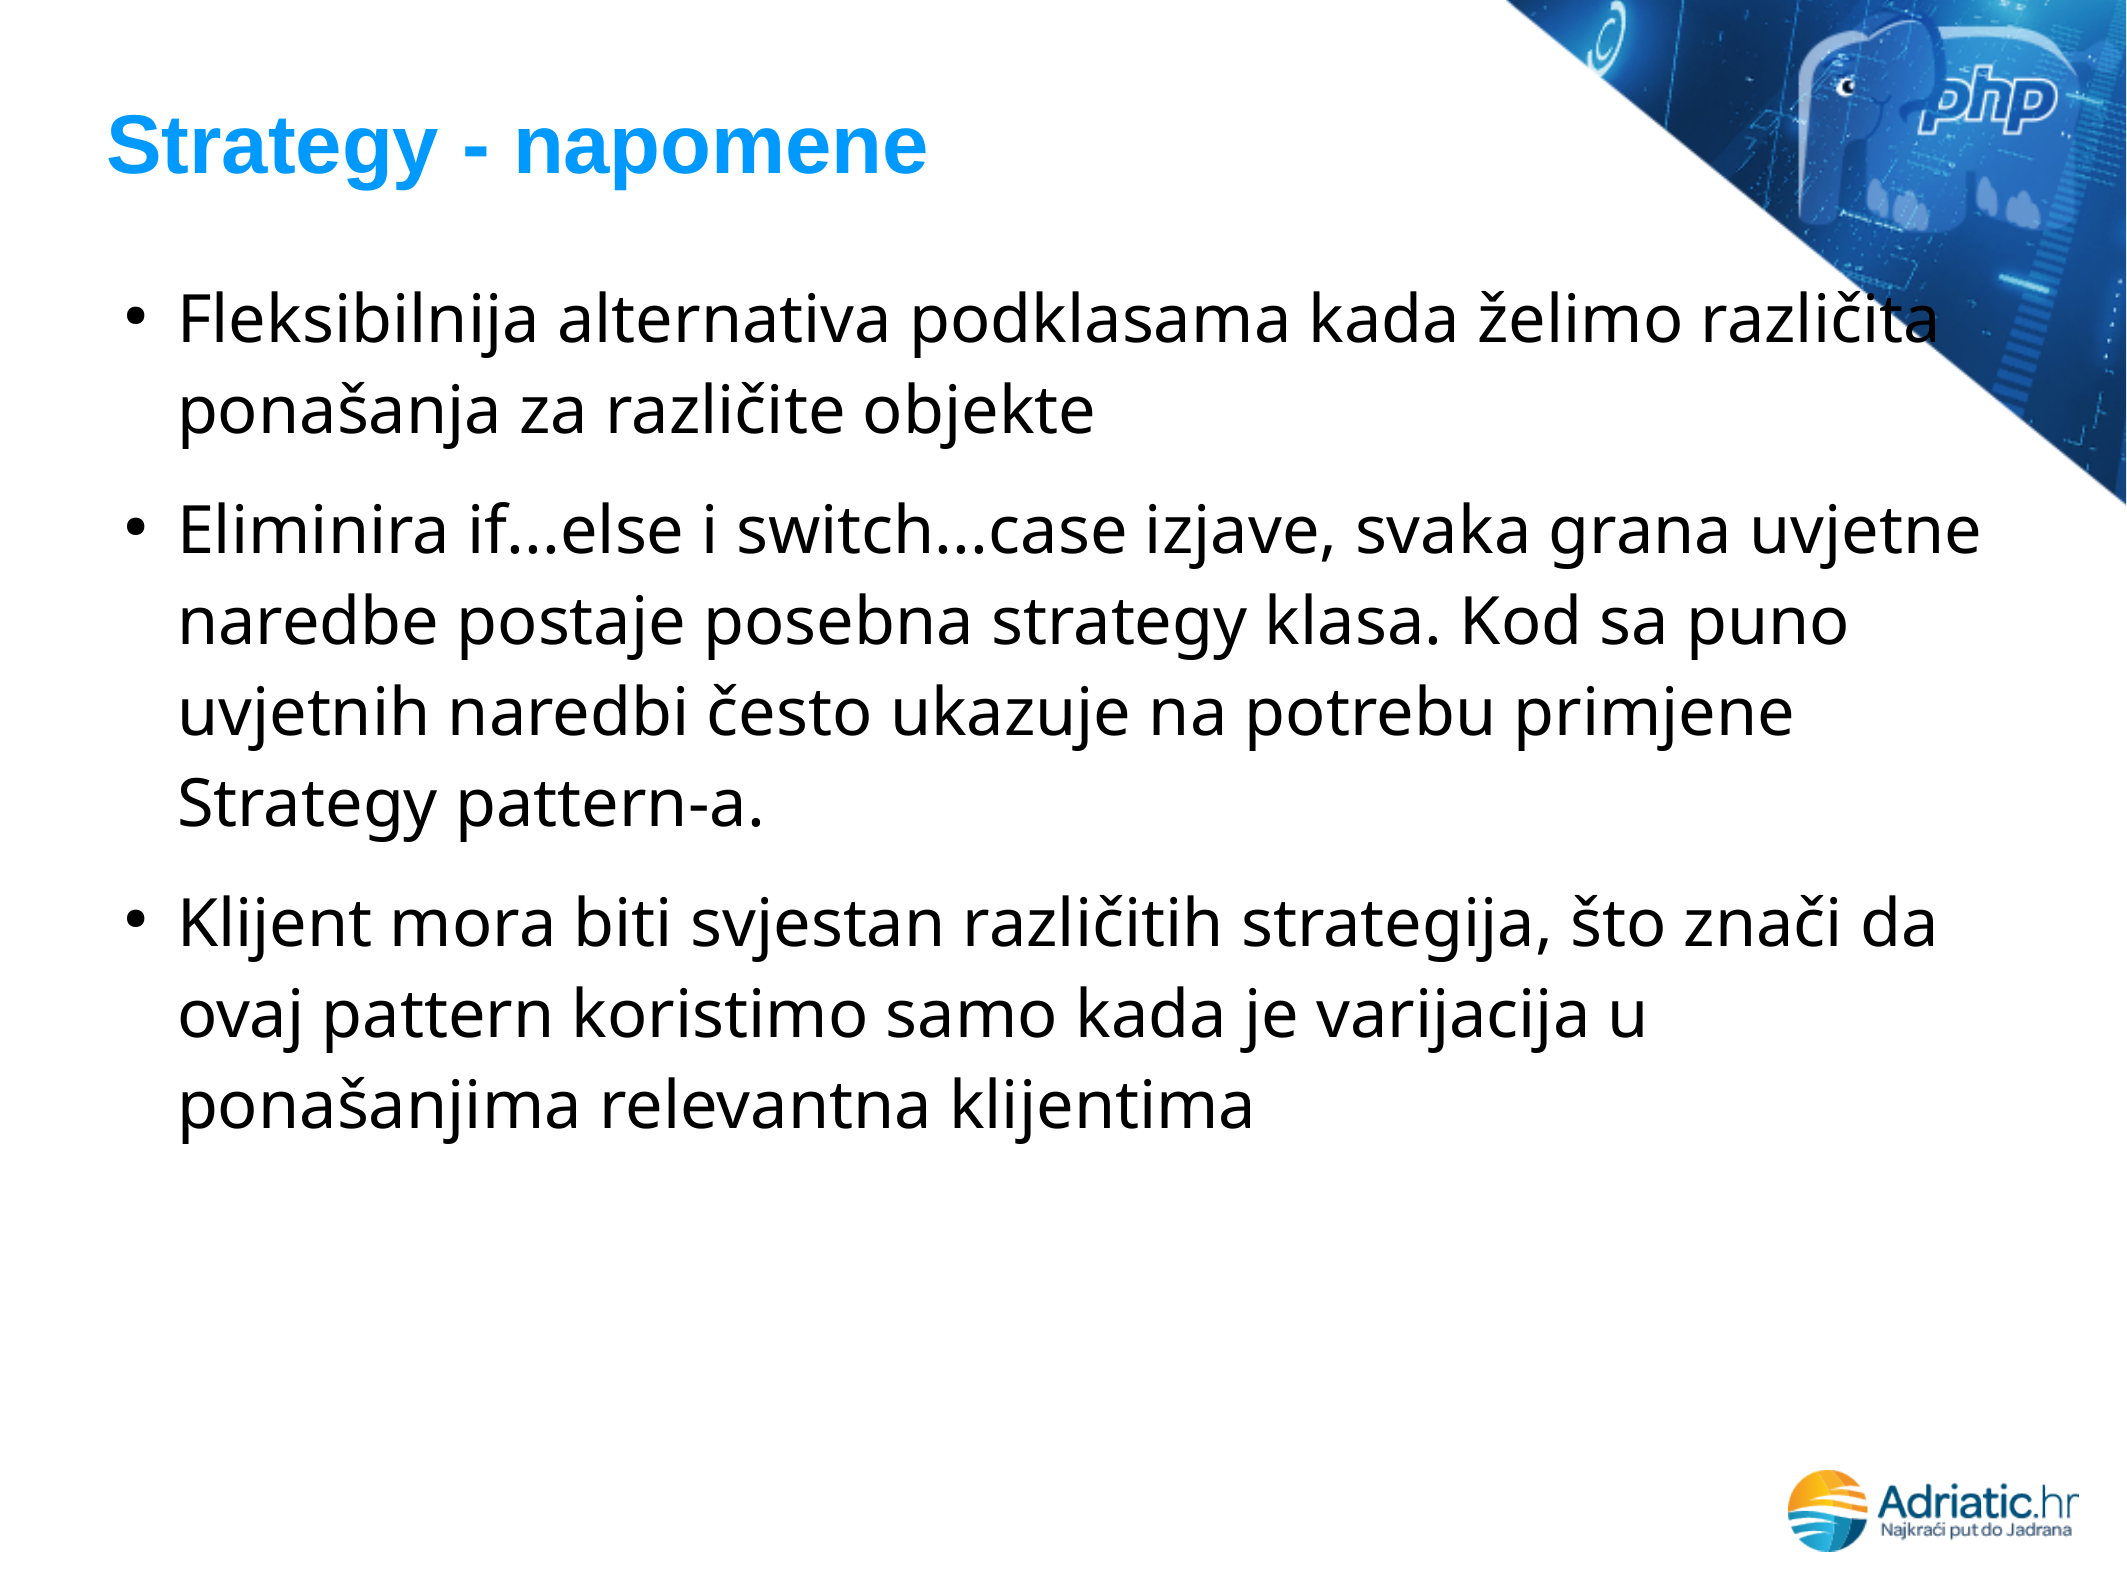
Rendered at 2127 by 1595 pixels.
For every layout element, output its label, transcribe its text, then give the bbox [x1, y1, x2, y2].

title Strategy - napomene [106, 70, 1630, 219]
picture [1788, 1470, 2079, 1552]
list Fleksibilnija alternativa podklasama kada želimo različita ponašanja za različite objekte Eliminira if...else i switch...case izjave, svaka grana uvjetne naredbe postaje posebna strategy klasa. Kod sa puno uvjetnih naredbi često ukazuje na potrebu primjene Strategy pattern-a. Klijent mora biti svjestan različitih strategija, što znači da ovaj pattern koristimo samo kada je varijacija u ponašanjima relevantna klijentima [106, 271, 2020, 1453]
picture [1505, 0, 2127, 625]
